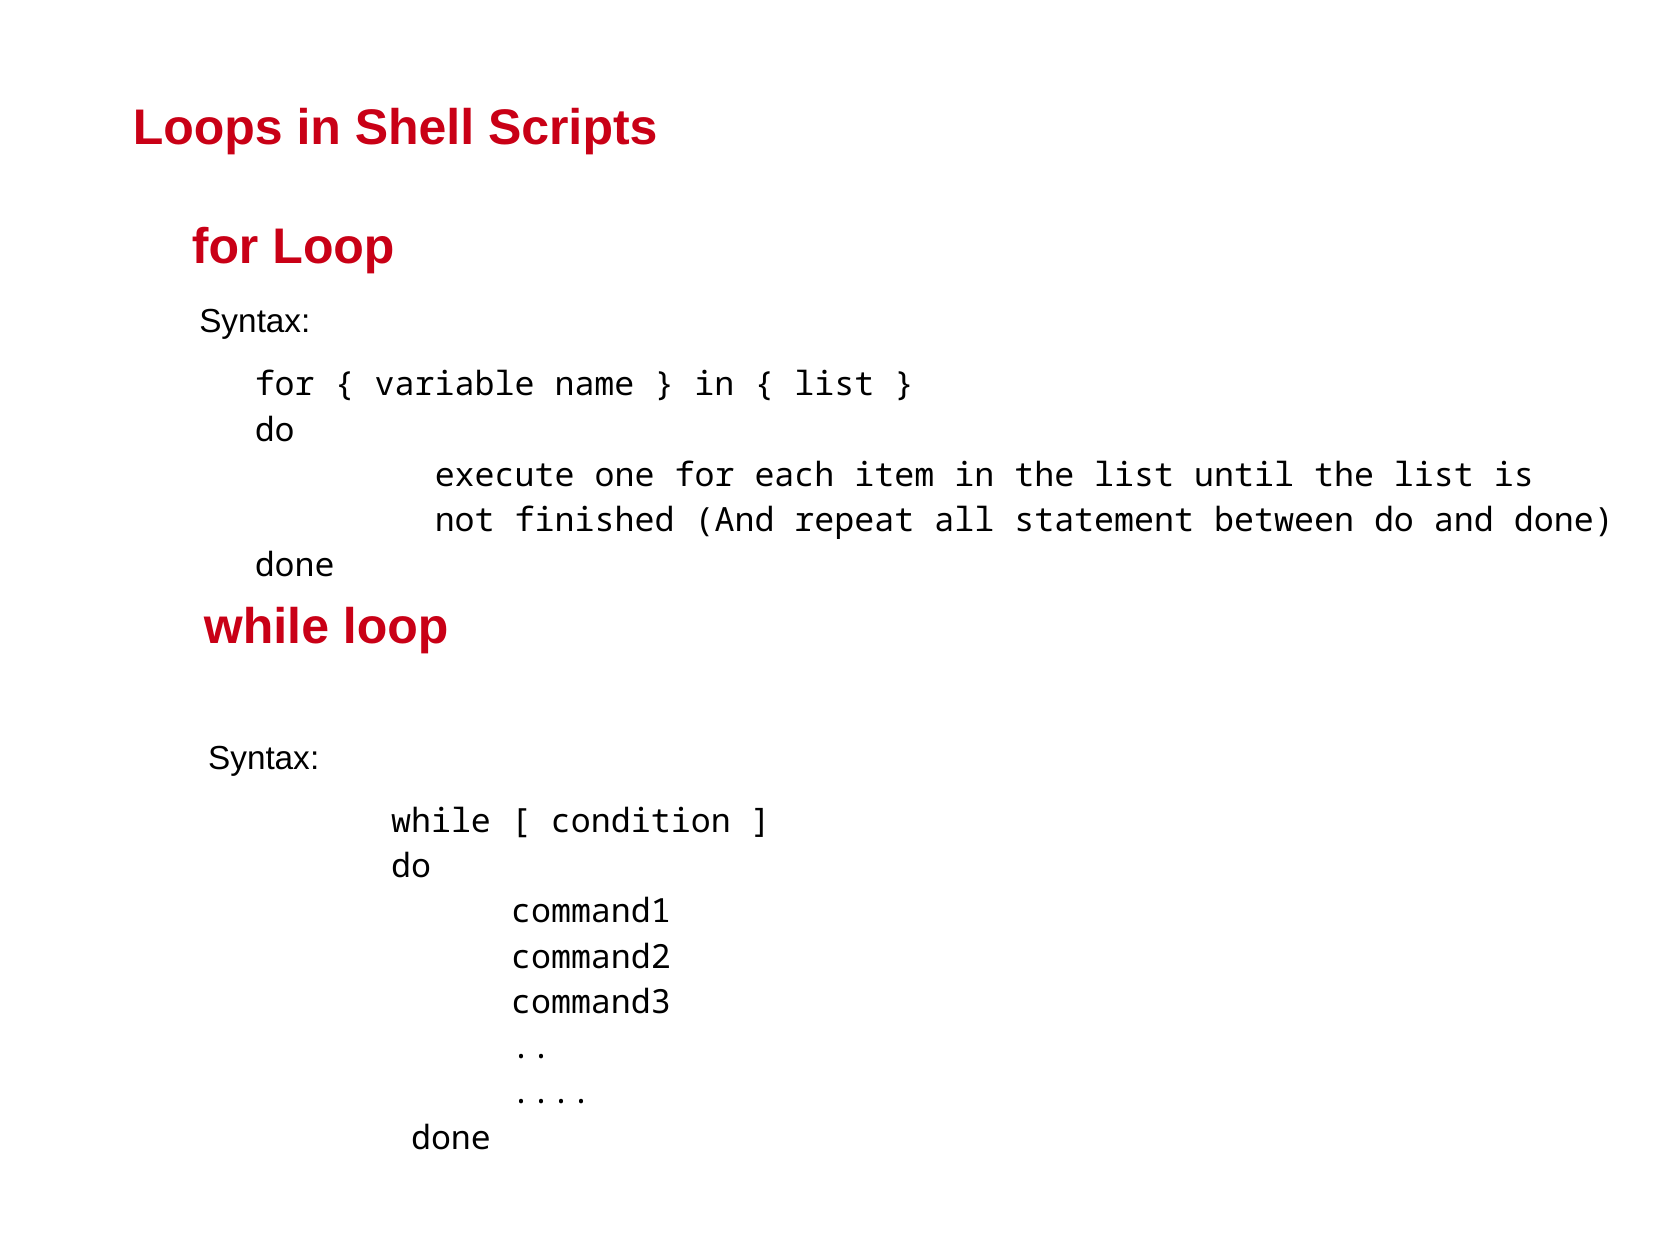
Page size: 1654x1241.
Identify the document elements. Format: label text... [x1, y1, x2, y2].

text_box while loop [189, 590, 680, 710]
text_box for Loop [177, 210, 591, 295]
text_box Loops in Shell Scripts [118, 92, 857, 212]
text_box Syntax: for { variable name } in { list } do execute one for each item in the list until the list is not finished (And repeat all statement between do and done) done [0, 295, 1654, 609]
text_box Syntax: while [ condition ] do command1 command2 command3 .. .... done [156, 731, 1565, 1162]
